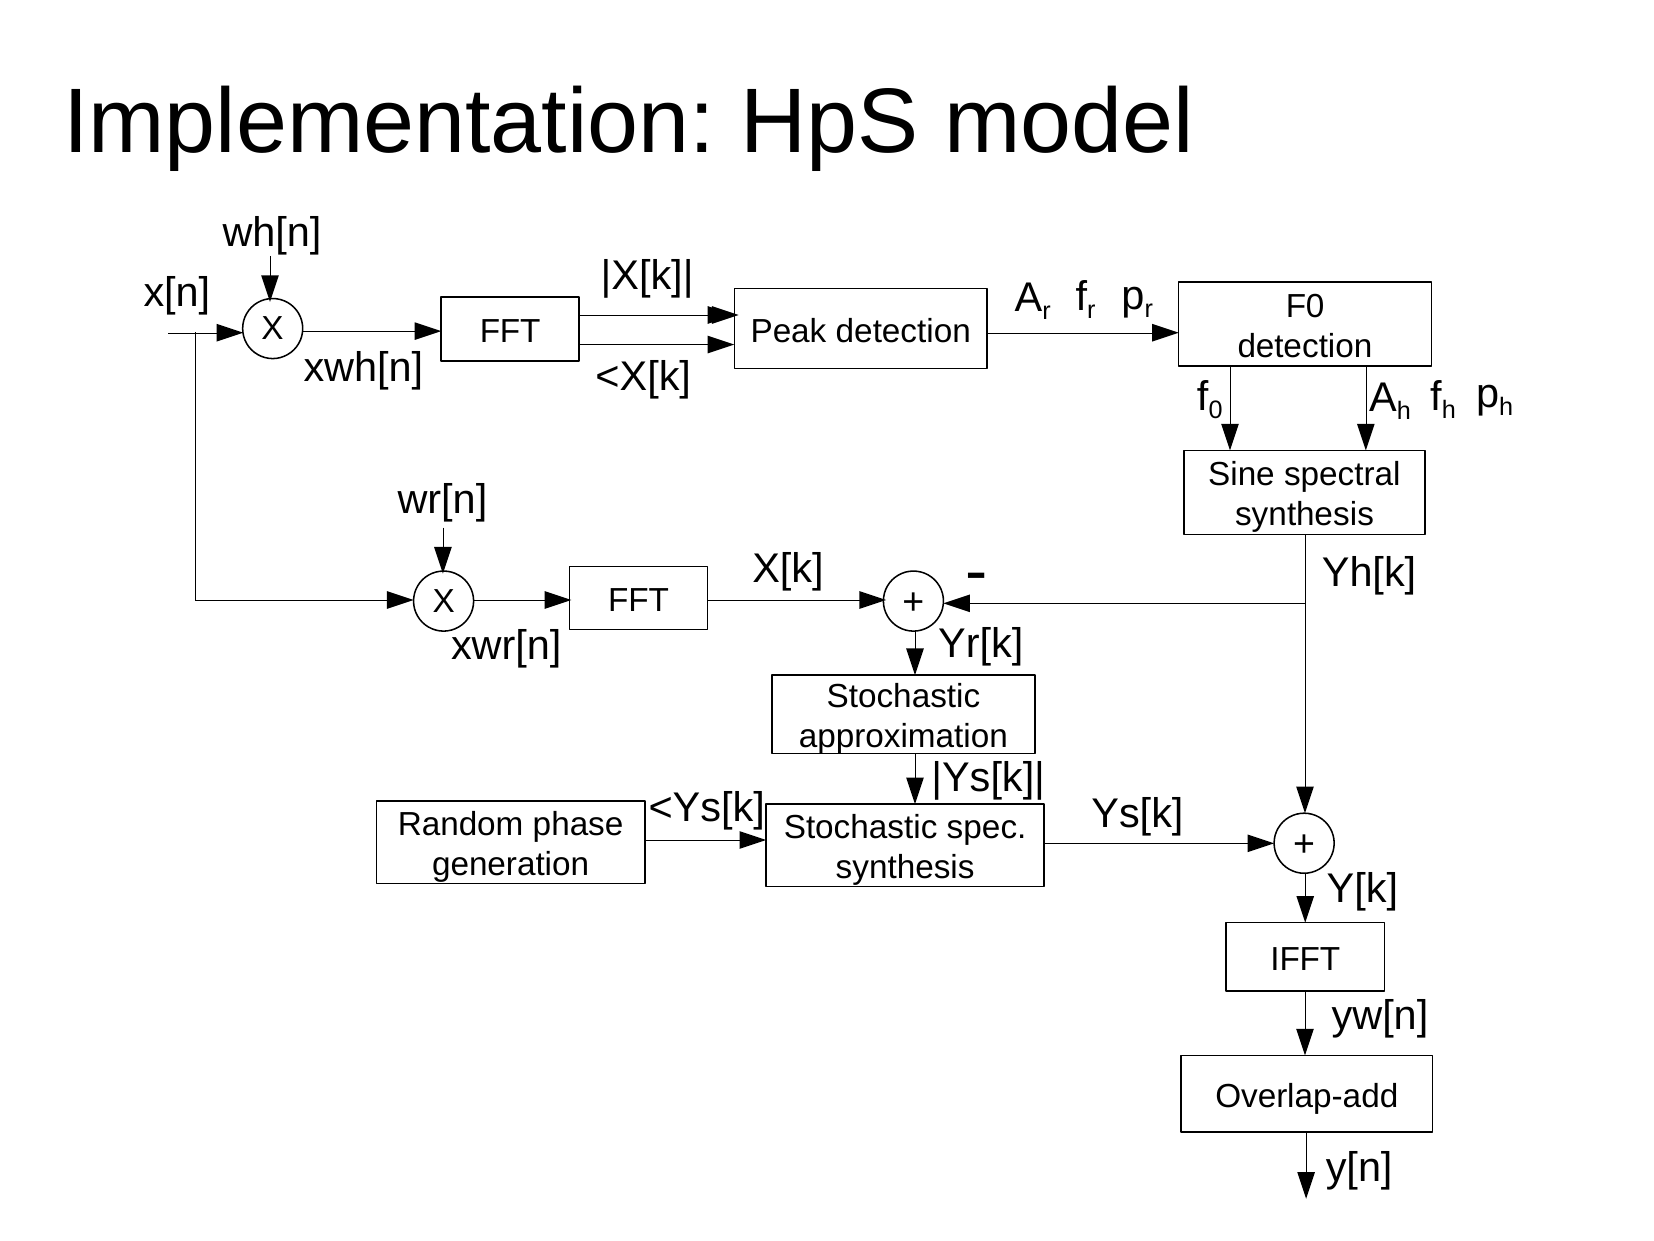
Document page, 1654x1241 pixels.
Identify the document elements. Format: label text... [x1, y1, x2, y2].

text_box <X[k] [580, 345, 709, 408]
text_box X[k] [737, 537, 867, 600]
text_box xwr[n] [436, 614, 577, 678]
text_box wh[n] [207, 201, 337, 265]
text_box X [242, 298, 303, 359]
text_box FFT [441, 296, 580, 361]
text_box xwh[n] [288, 337, 439, 400]
text_box Ar [999, 266, 1060, 333]
text_box <Ys[k] [633, 776, 780, 840]
text_box Y[k] [1311, 857, 1439, 920]
text_box f0 [1182, 365, 1230, 434]
text_box Stochastic approximation [772, 675, 1036, 754]
text_box |X[k]| [585, 244, 712, 308]
text_box Sine spectral synthesis [1184, 450, 1425, 535]
text_box yw[n] [1316, 984, 1470, 1048]
text_box + [883, 571, 944, 632]
text_box FFT [569, 566, 708, 630]
text_box X [413, 571, 474, 631]
text_box Ys[k] [1076, 782, 1205, 845]
text_box fh [1415, 365, 1474, 434]
text_box wr[n] [382, 468, 503, 532]
text_box - [950, 526, 1032, 612]
text_box ph [1461, 362, 1531, 430]
text_box Ah [1367, 366, 1415, 434]
text_box pr [1106, 264, 1171, 333]
text_box f0 [1231, 365, 1241, 434]
text_box |Ys[k]| [916, 746, 1061, 810]
title Implementation: HpS model [63, 16, 1552, 224]
text_box y[n] [1311, 1136, 1434, 1199]
text_box Random phase generation [376, 800, 646, 884]
text_box Ah [1354, 366, 1366, 434]
text_box Yh[k] [1307, 541, 1436, 605]
text_box Peak detection [734, 288, 988, 369]
text_box Yr[k] [923, 612, 1052, 676]
text_box F0 detection [1178, 281, 1432, 367]
text_box x[n] [128, 262, 229, 325]
text_box Overlap-add [1181, 1055, 1433, 1132]
text_box + [1274, 813, 1335, 874]
text_box Stochastic spec. synthesis [766, 804, 1045, 887]
text_box fr [1060, 265, 1106, 333]
text_box IFFT [1225, 922, 1385, 992]
